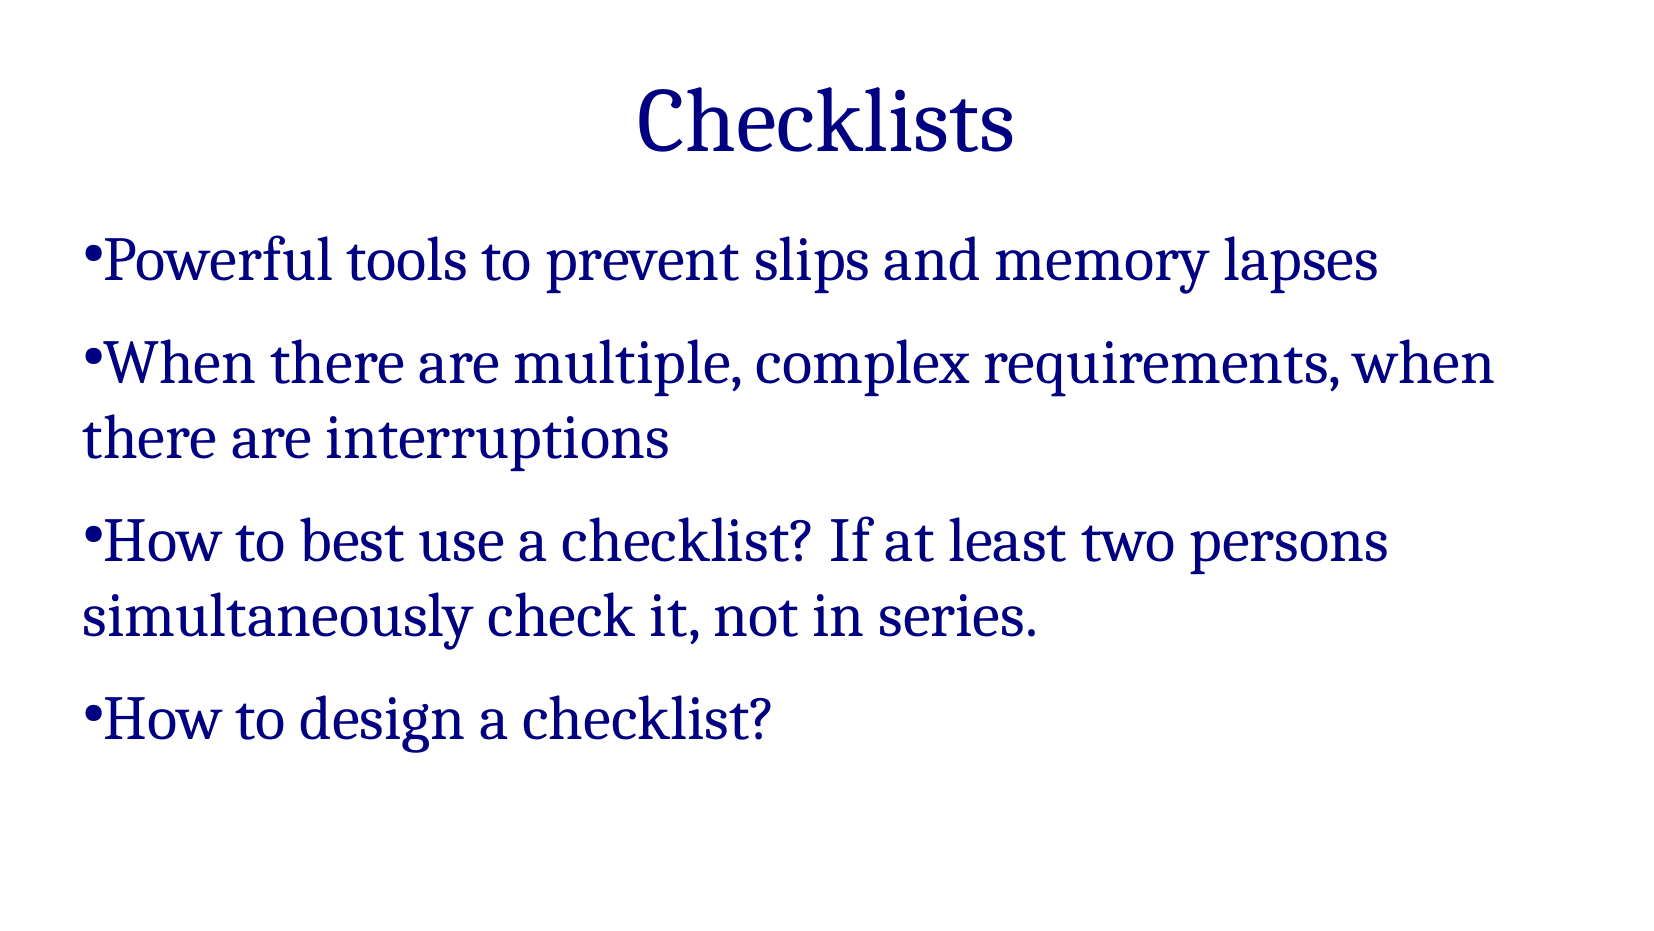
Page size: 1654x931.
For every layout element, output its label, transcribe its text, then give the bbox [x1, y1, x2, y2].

list Powerful tools to prevent slips and memory lapses When there are multiple, complex requirements, when there are interruptions How to best use a checklist? If at least two persons simultaneously check it, not in series. How to design a checklist? [82, 217, 1571, 758]
title Checklists [82, 37, 1571, 193]
